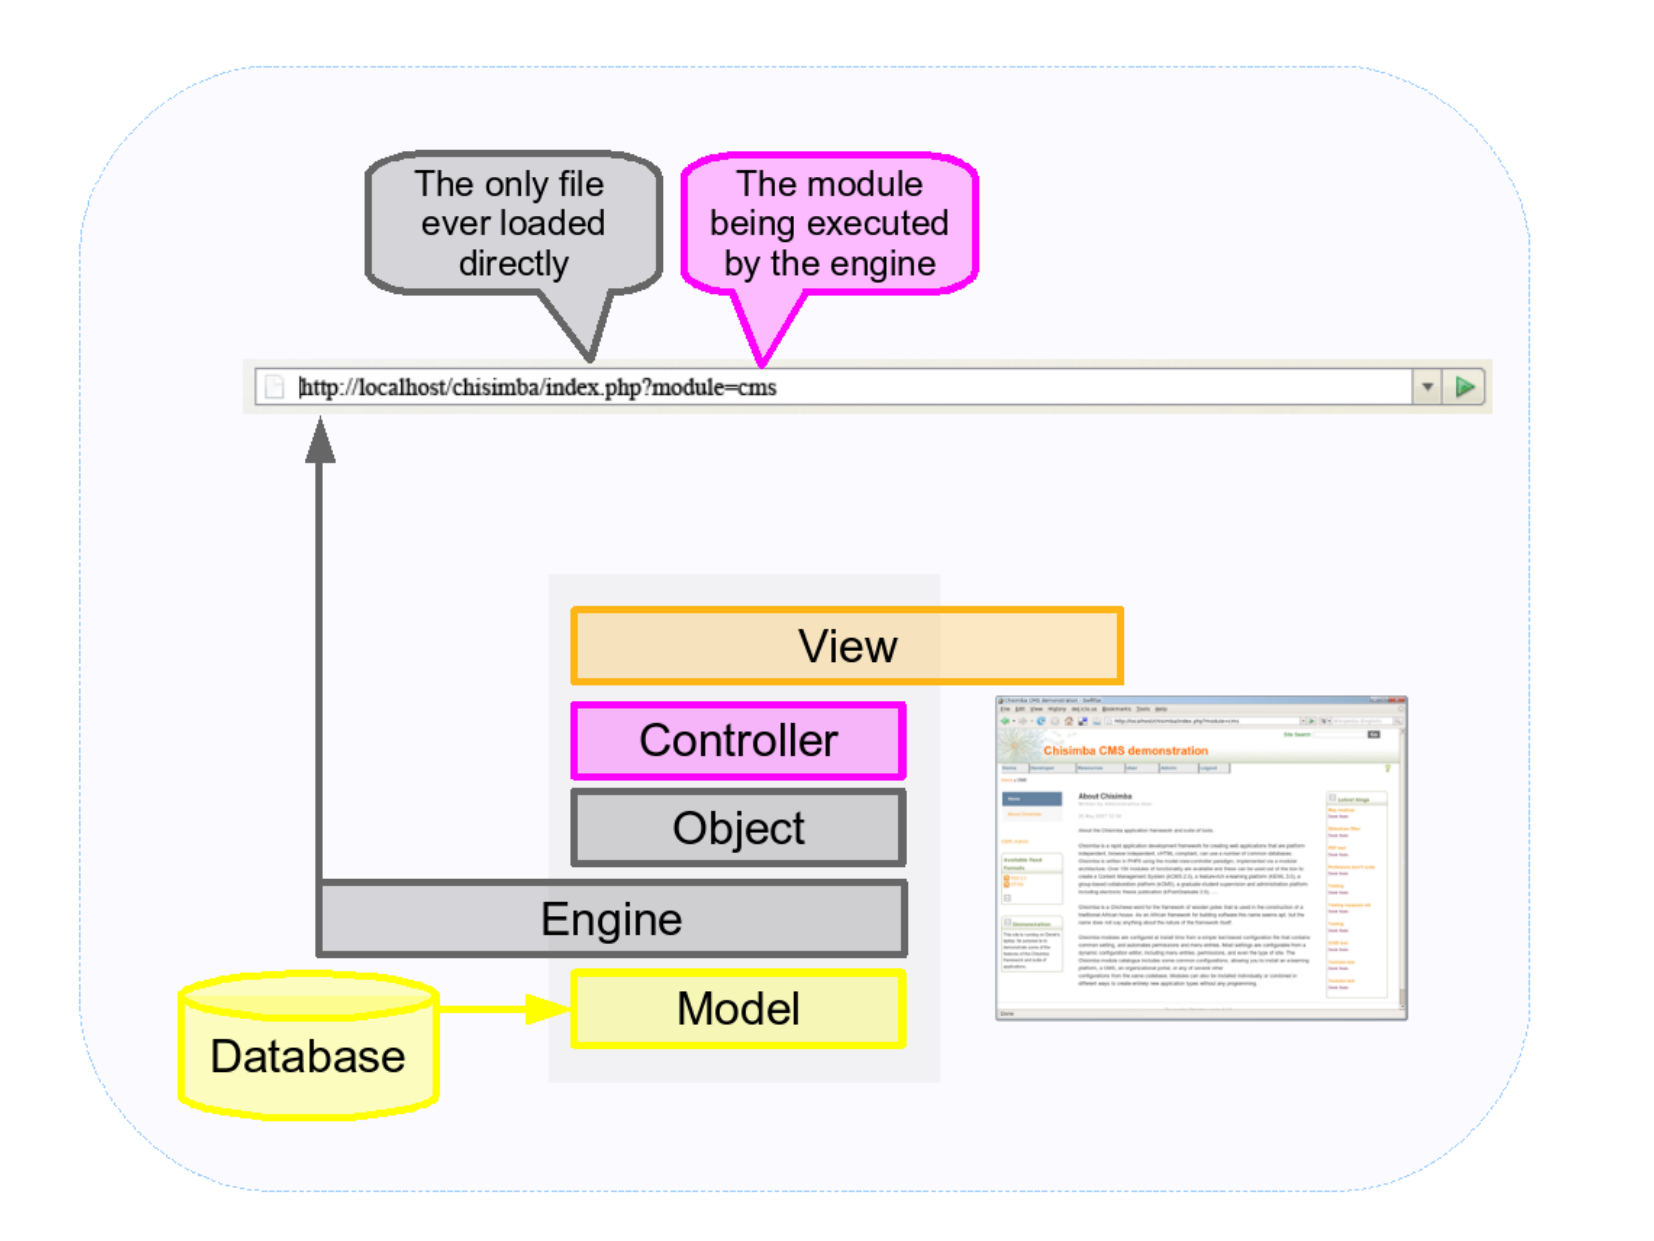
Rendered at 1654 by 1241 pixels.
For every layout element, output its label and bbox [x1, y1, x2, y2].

picture [59, 36, 1552, 1211]
